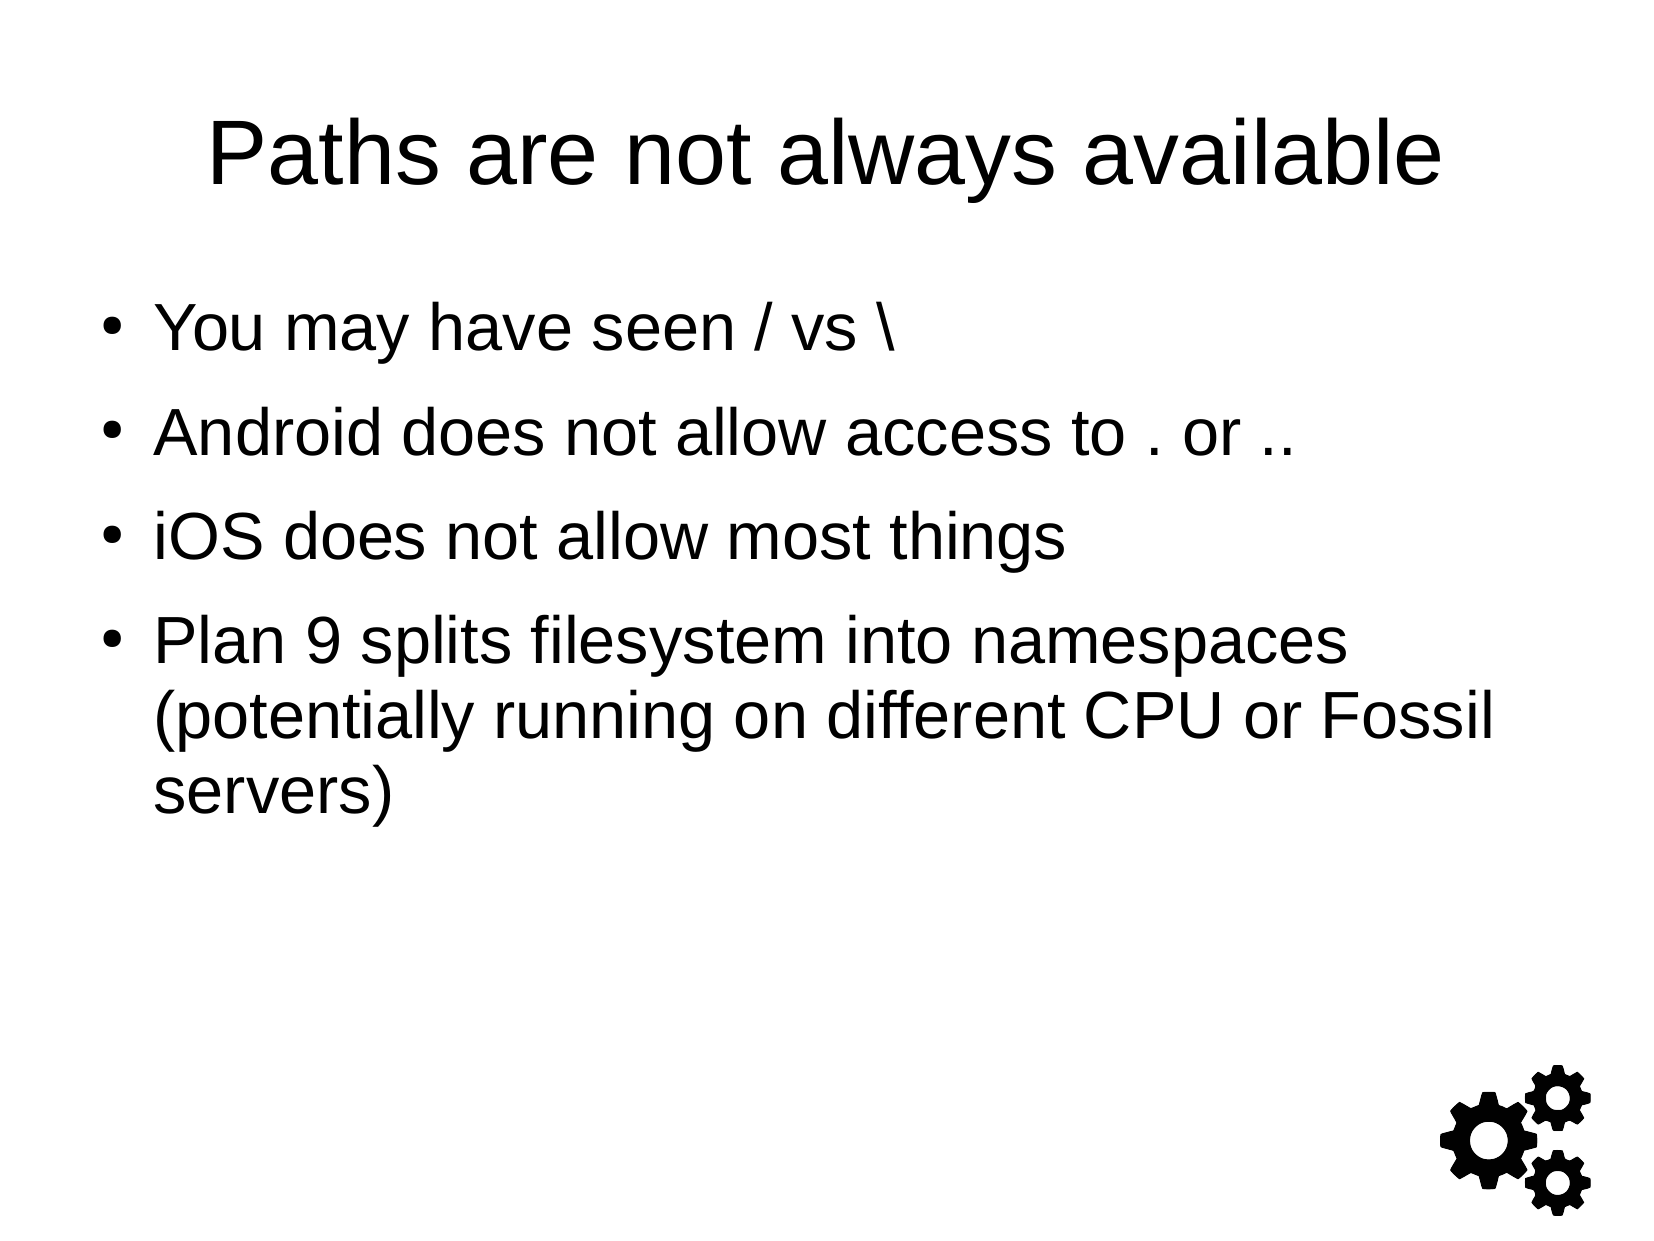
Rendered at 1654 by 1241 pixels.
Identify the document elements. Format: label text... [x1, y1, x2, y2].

picture [1440, 1065, 1591, 1216]
list You may have seen / vs \ Android does not allow access to . or .. iOS does not allow most things Plan 9 splits filesystem into namespaces (potentially running on different CPU or Fossil servers) [82, 290, 1571, 1010]
title Paths are not always available [82, 49, 1571, 257]
